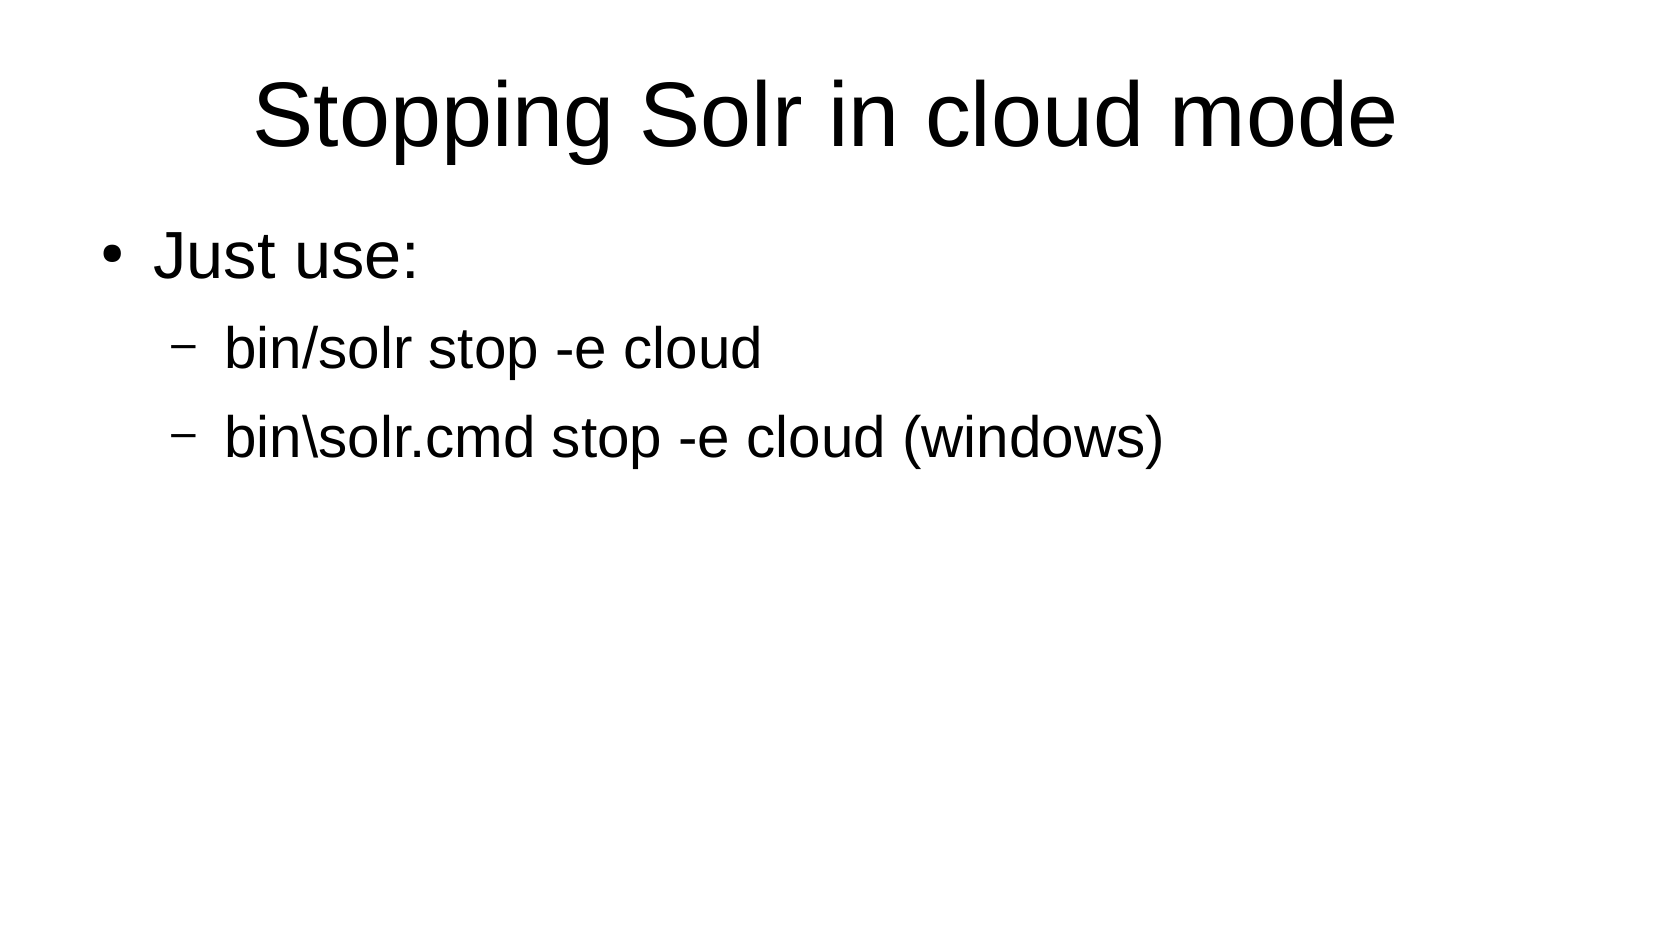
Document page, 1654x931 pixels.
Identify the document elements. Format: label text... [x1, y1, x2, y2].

title Stopping Solr in cloud mode [82, 37, 1571, 193]
list Just use: bin/solr stop -e cloud bin\solr.cmd stop -e cloud (windows) [82, 217, 1571, 758]
